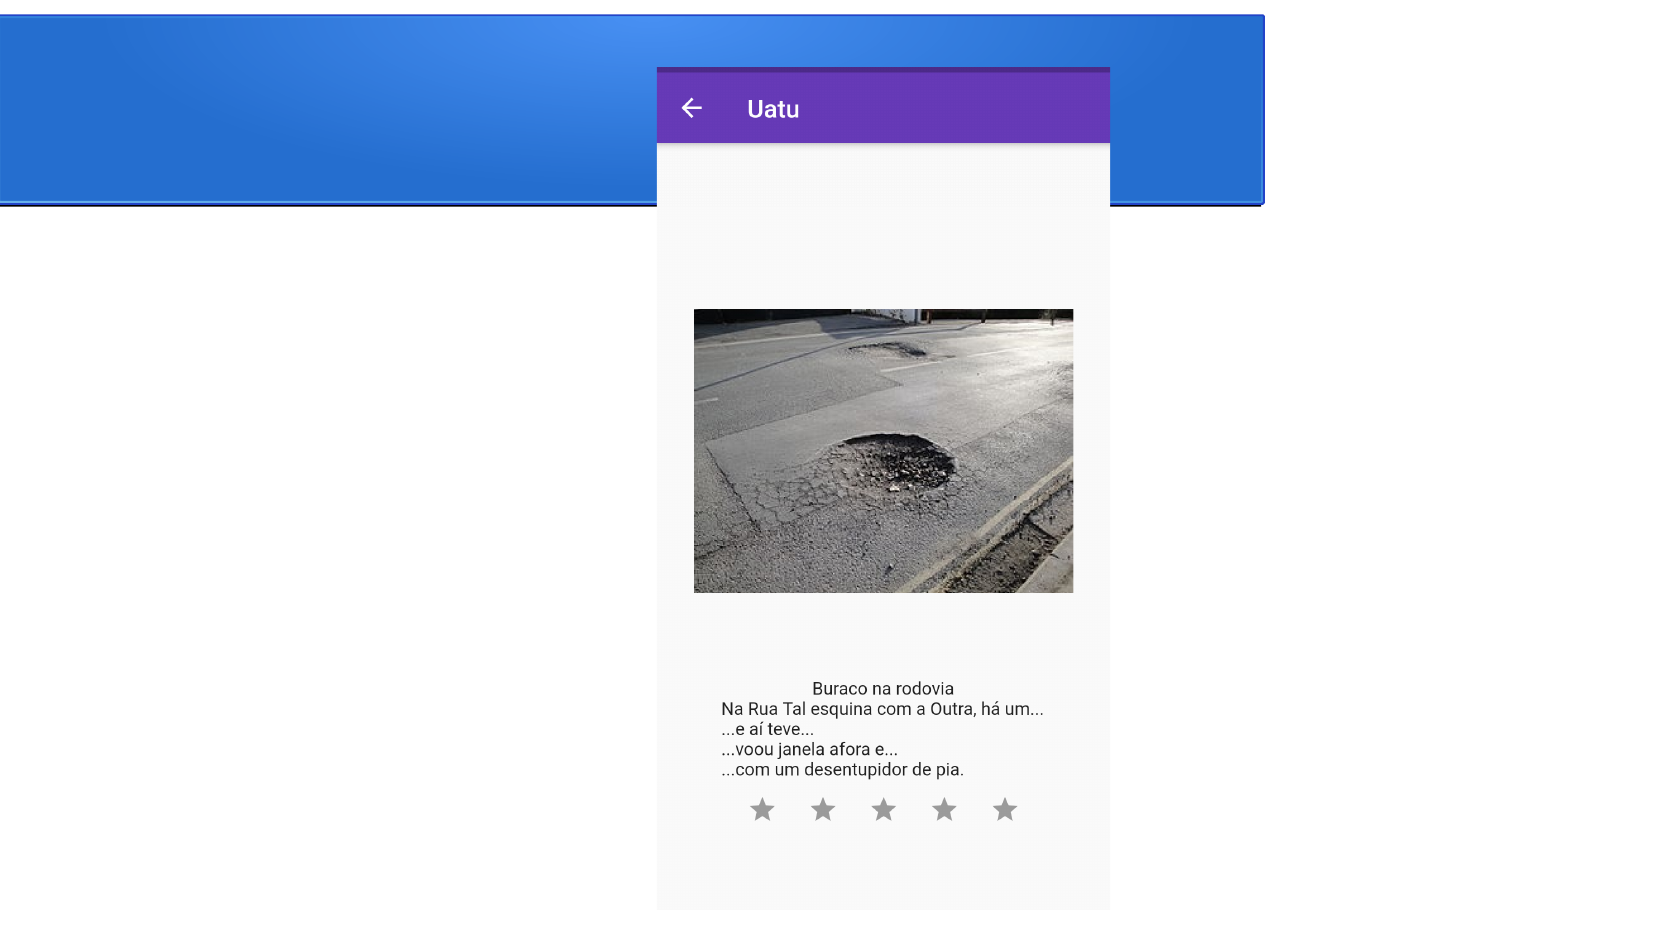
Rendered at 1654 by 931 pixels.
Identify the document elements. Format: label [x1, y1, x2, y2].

picture [656, 67, 1111, 910]
